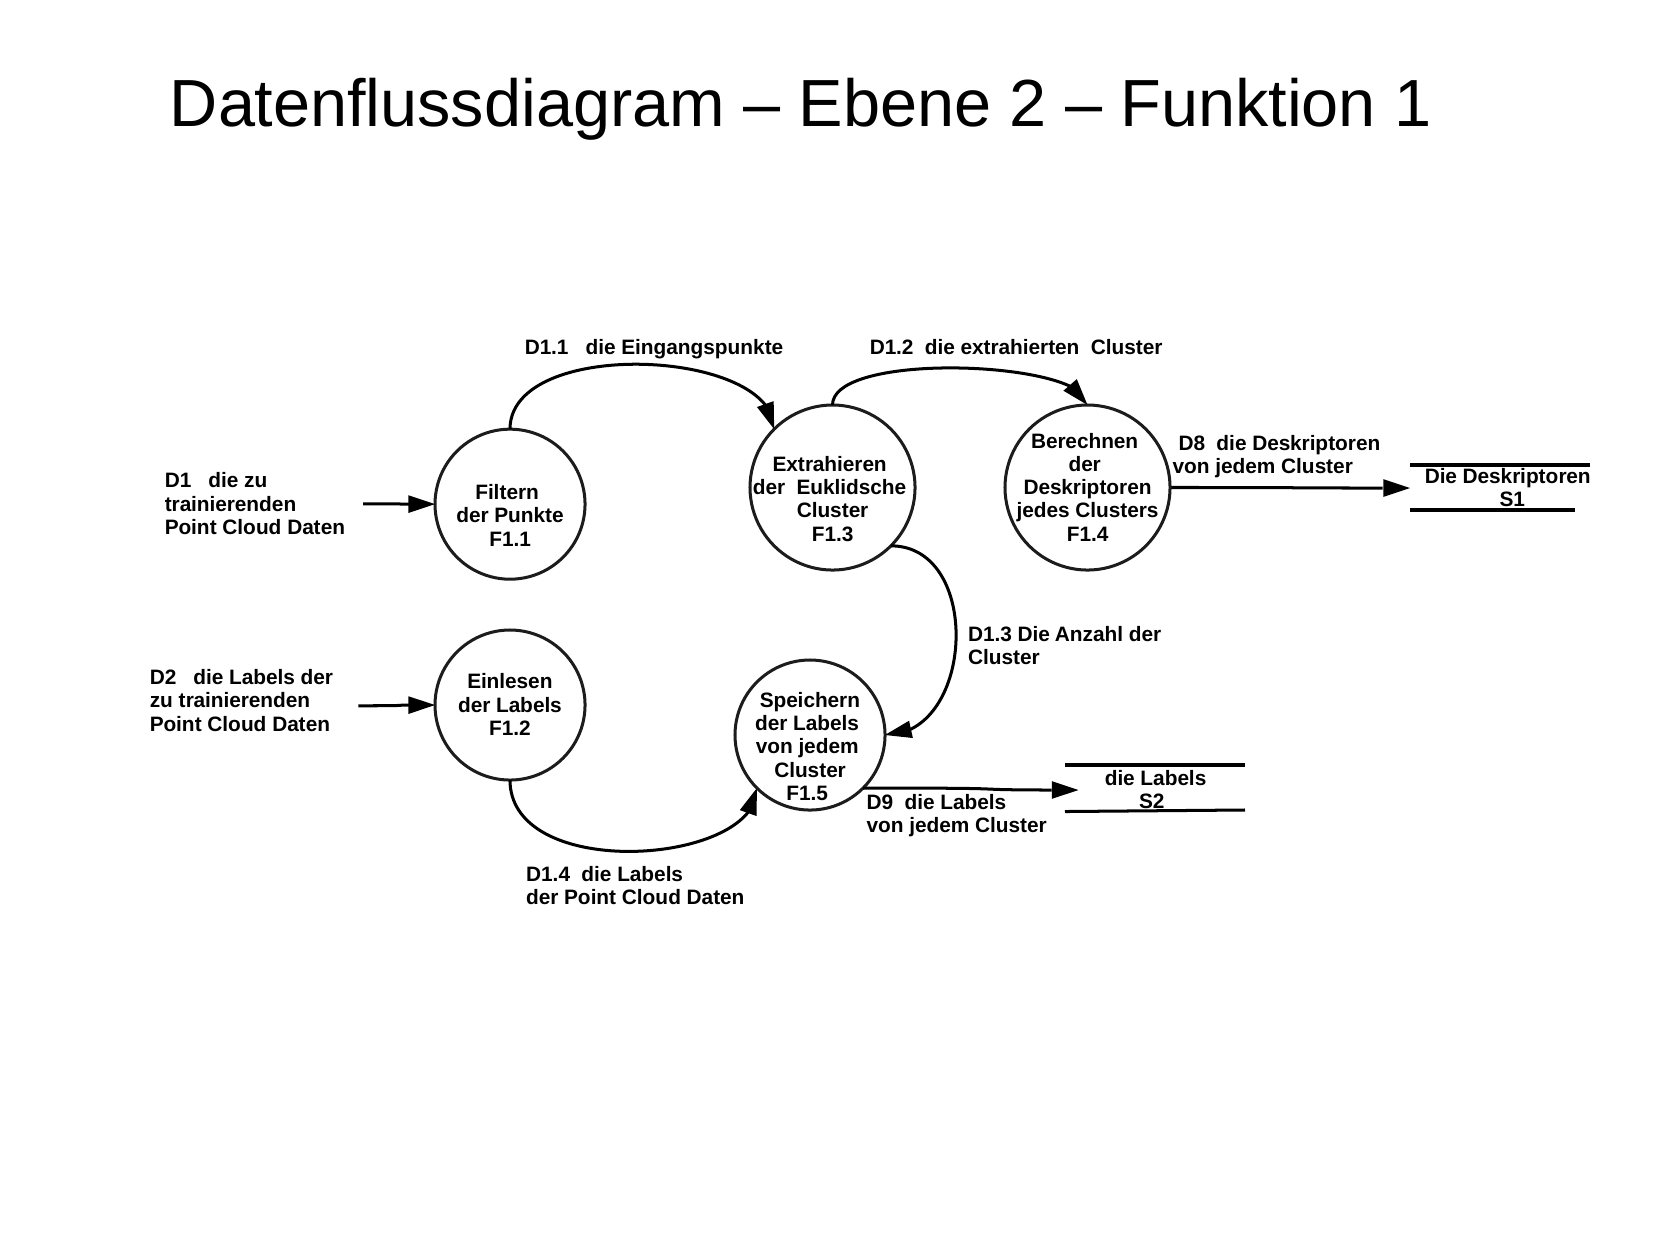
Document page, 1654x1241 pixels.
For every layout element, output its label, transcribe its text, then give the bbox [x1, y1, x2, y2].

text_box Einlesen der Labels F1.2 [435, 630, 586, 780]
text_box D8 die Deskriptoren von jedem Cluster [1157, 424, 1436, 486]
text_box die Labels S2 [1078, 759, 1246, 810]
title Datenflussdiagram – Ebene 2 – Funktion 1 [56, 0, 1546, 208]
text_box Berechnen der Deskriptoren jedes Clusters F1.4 [1005, 405, 1171, 571]
text_box D1.3 Die Anzahl der Cluster [953, 615, 1209, 677]
text_box D1.2 die extrahierten Cluster [855, 328, 1186, 391]
text_box D1.1 die Eingangspunkte [510, 328, 826, 391]
text_box die Labels S2 [1078, 812, 1246, 821]
text_box D2 die Labels der zu trainierenden Point Cloud Daten [135, 658, 359, 754]
text_box D1.4 die Labels der Point Cloud Daten [511, 855, 766, 917]
text_box Die Deskriptoren S1 [1410, 457, 1621, 519]
text_box Filtern der Punkte F1.1 [435, 429, 586, 580]
text_box D1 die zu trainierenden Point Cloud Daten [150, 461, 364, 547]
text_box D9 die Labels von jedem Cluster [851, 783, 1062, 845]
text_box Speichern der Labels von jedem Cluster F1.5 [735, 660, 886, 811]
text_box Extrahieren der Euklidsche Cluster F1.3 [750, 405, 916, 571]
